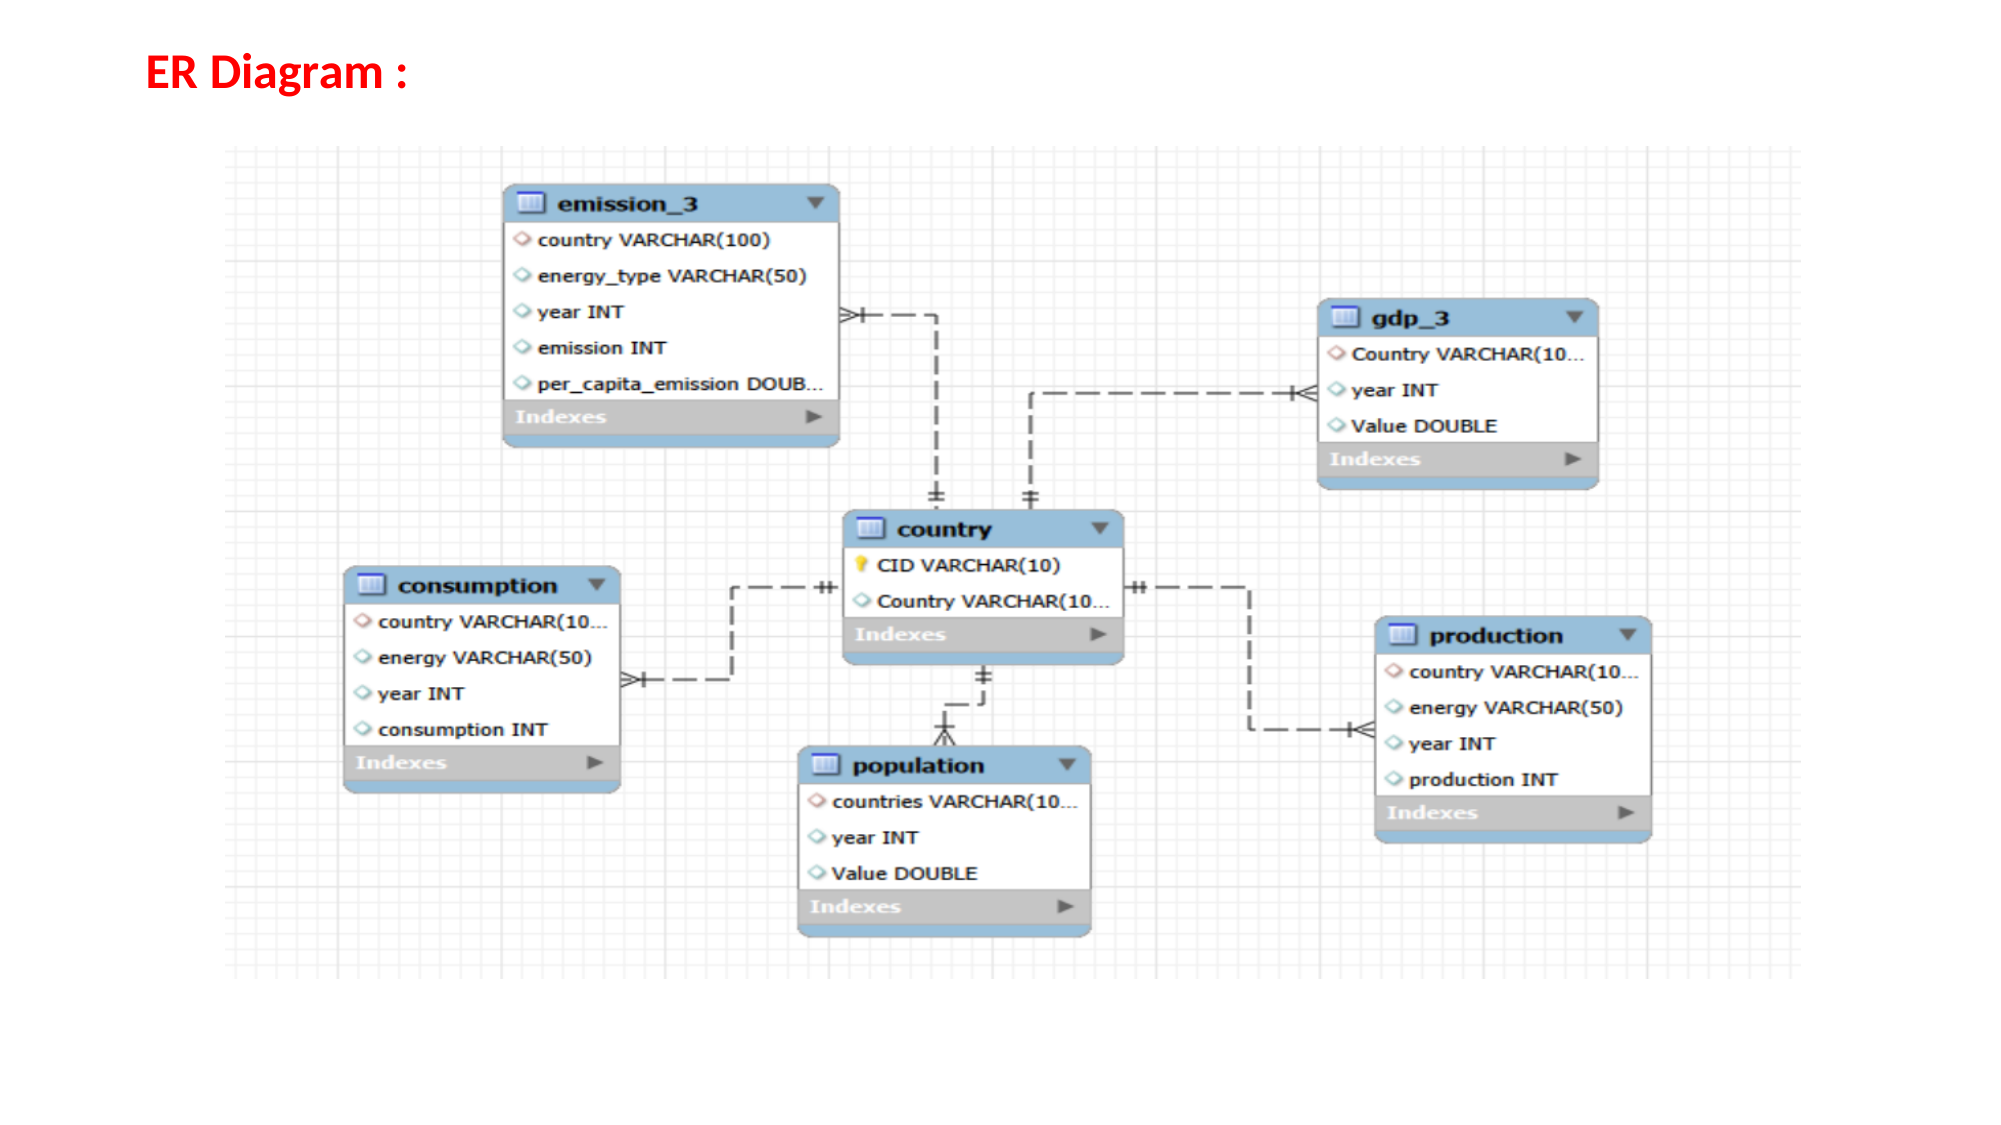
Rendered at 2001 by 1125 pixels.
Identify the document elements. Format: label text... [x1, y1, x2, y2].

picture [225, 146, 1801, 979]
title ER Diagram : [66, 26, 1820, 100]
